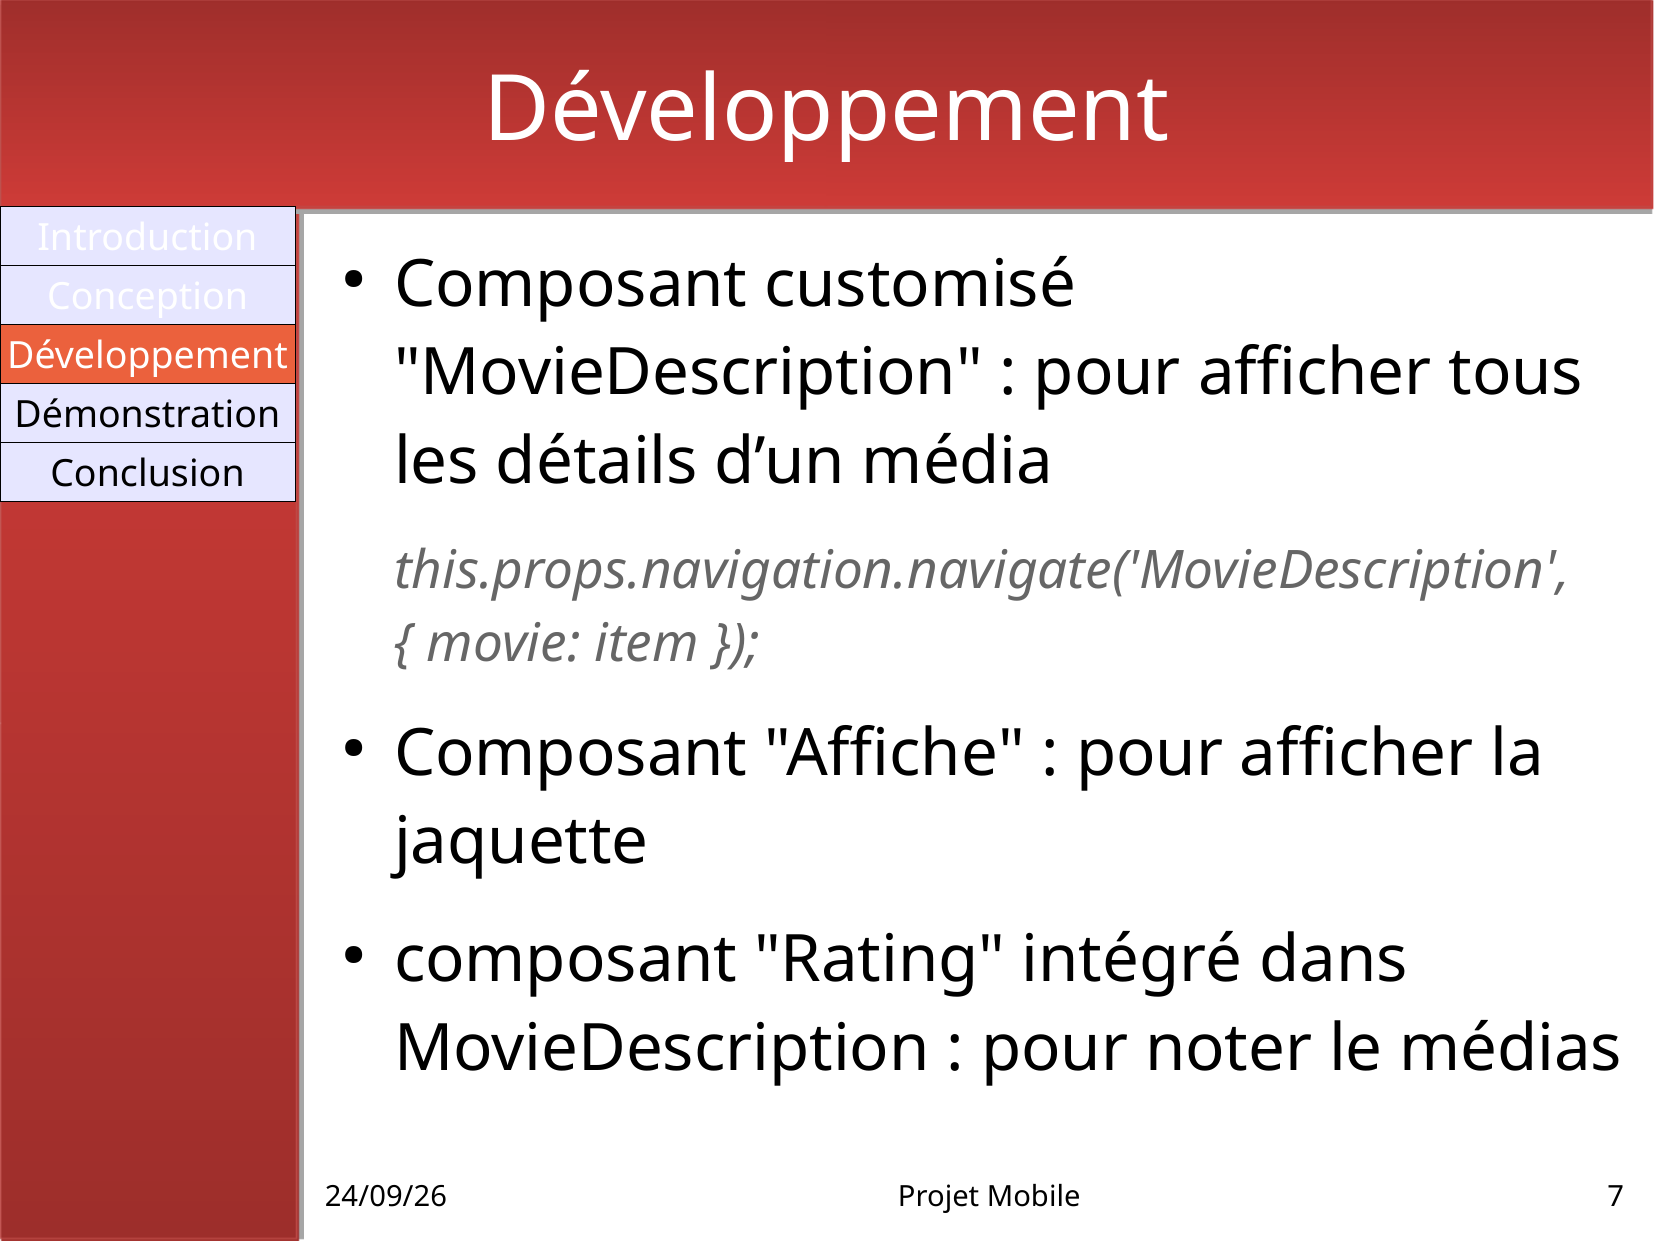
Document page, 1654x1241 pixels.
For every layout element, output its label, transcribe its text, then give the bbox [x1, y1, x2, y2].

text_box Développement [0, 324, 296, 383]
text_box Conclusion [0, 442, 296, 502]
text_box Introduction [0, 206, 296, 265]
text_box Conception [0, 265, 296, 324]
list Composant customisé "MovieDescription" : pour afficher tous les détails d’un média this.props.navigation.navigate('MovieDescription', { movie: item }); Composant "Affiche" : pour afficher la jaquette composant "Rating" intégré dans MovieDescription : pour noter le médias [324, 236, 1625, 1123]
title Développement [29, 31, 1625, 178]
text_box Démonstration [0, 383, 296, 442]
picture [0, 0, 1654, 1241]
